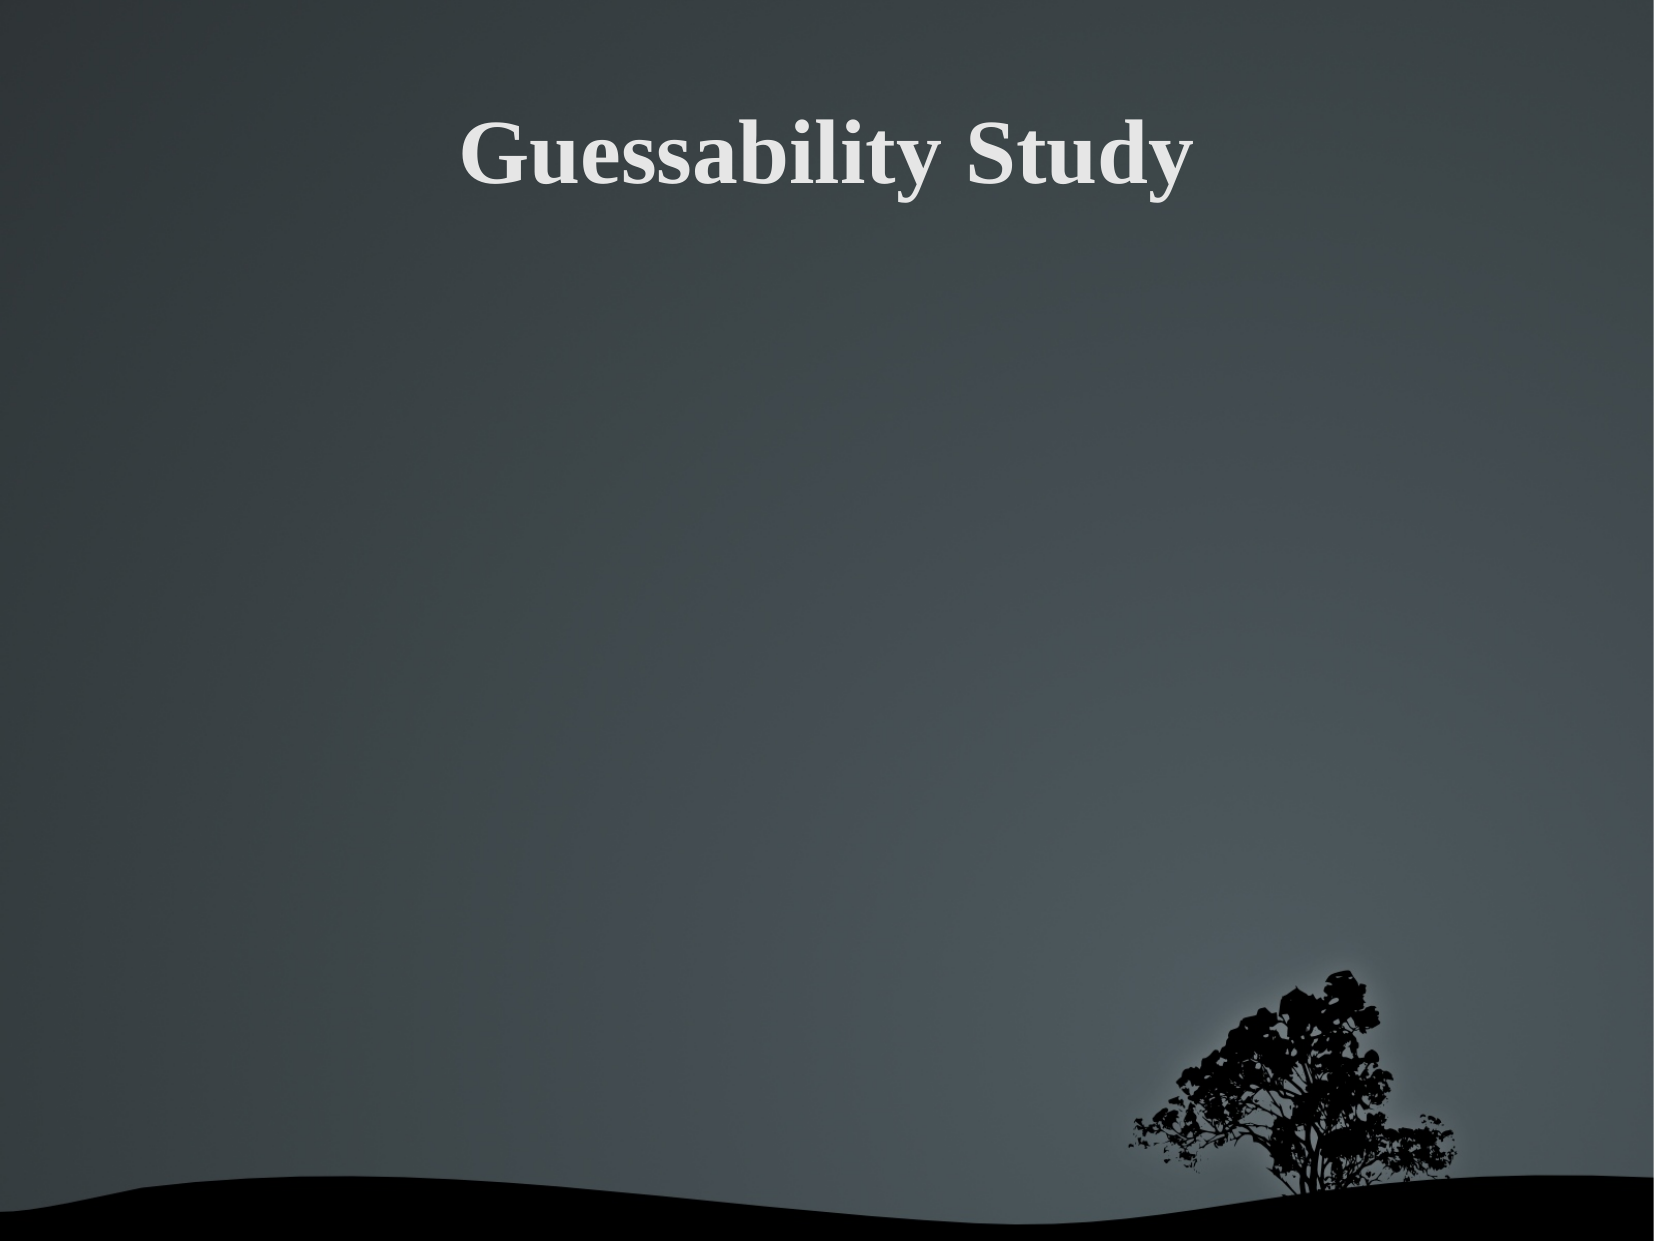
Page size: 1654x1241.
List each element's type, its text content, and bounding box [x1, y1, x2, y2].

title Guessability Study [82, 49, 1571, 257]
picture [0, 0, 1654, 1241]
